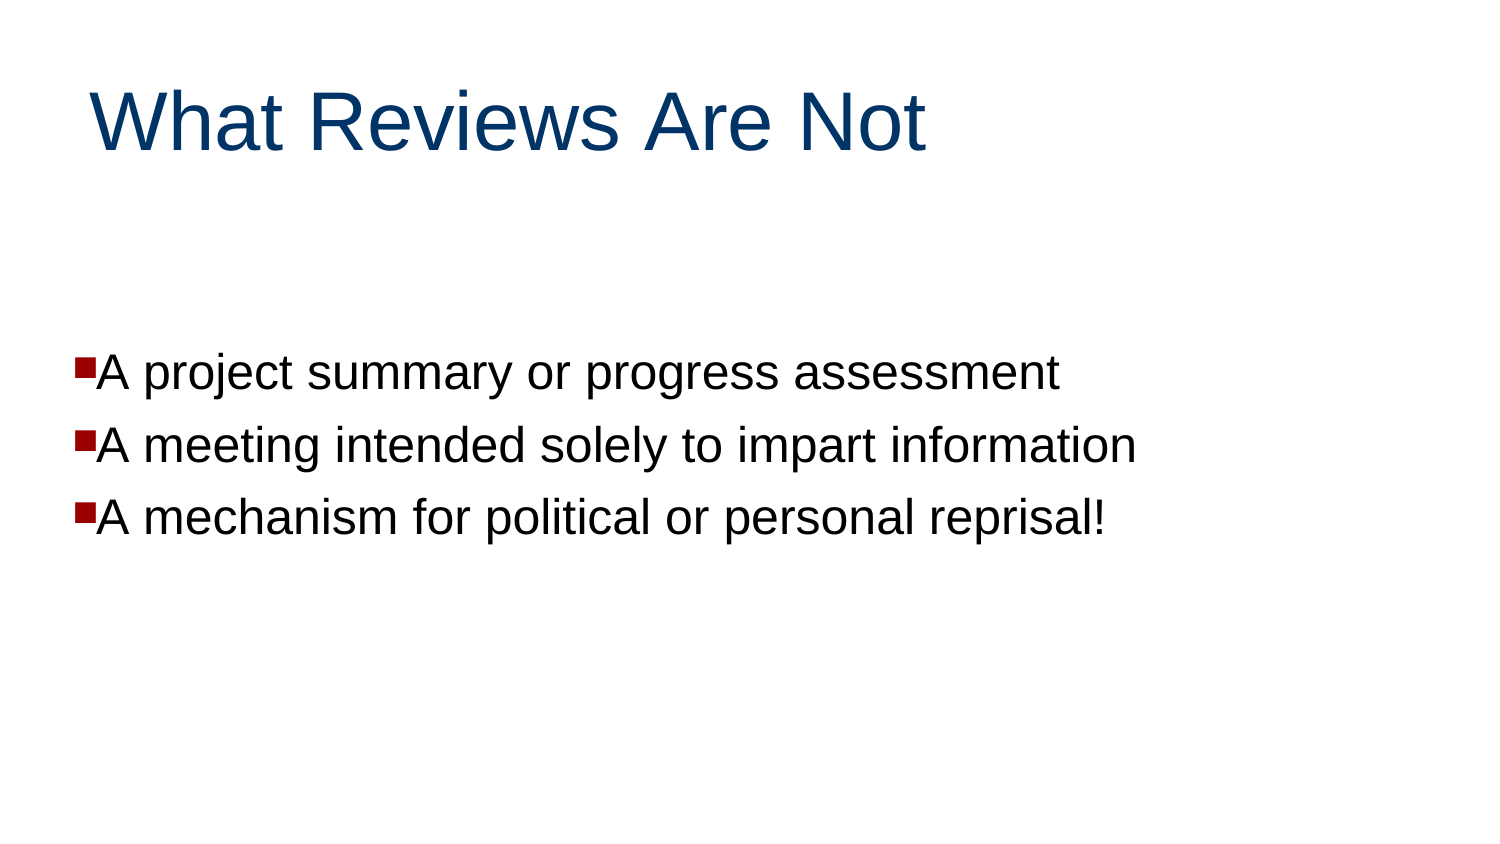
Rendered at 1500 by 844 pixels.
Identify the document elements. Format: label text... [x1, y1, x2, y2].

subtitle A project summary or progress assessment A meeting intended solely to impart information A mechanism for political or personal reprisal! [75, 197, 1425, 687]
title What Reviews Are Not [75, 33, 1425, 175]
